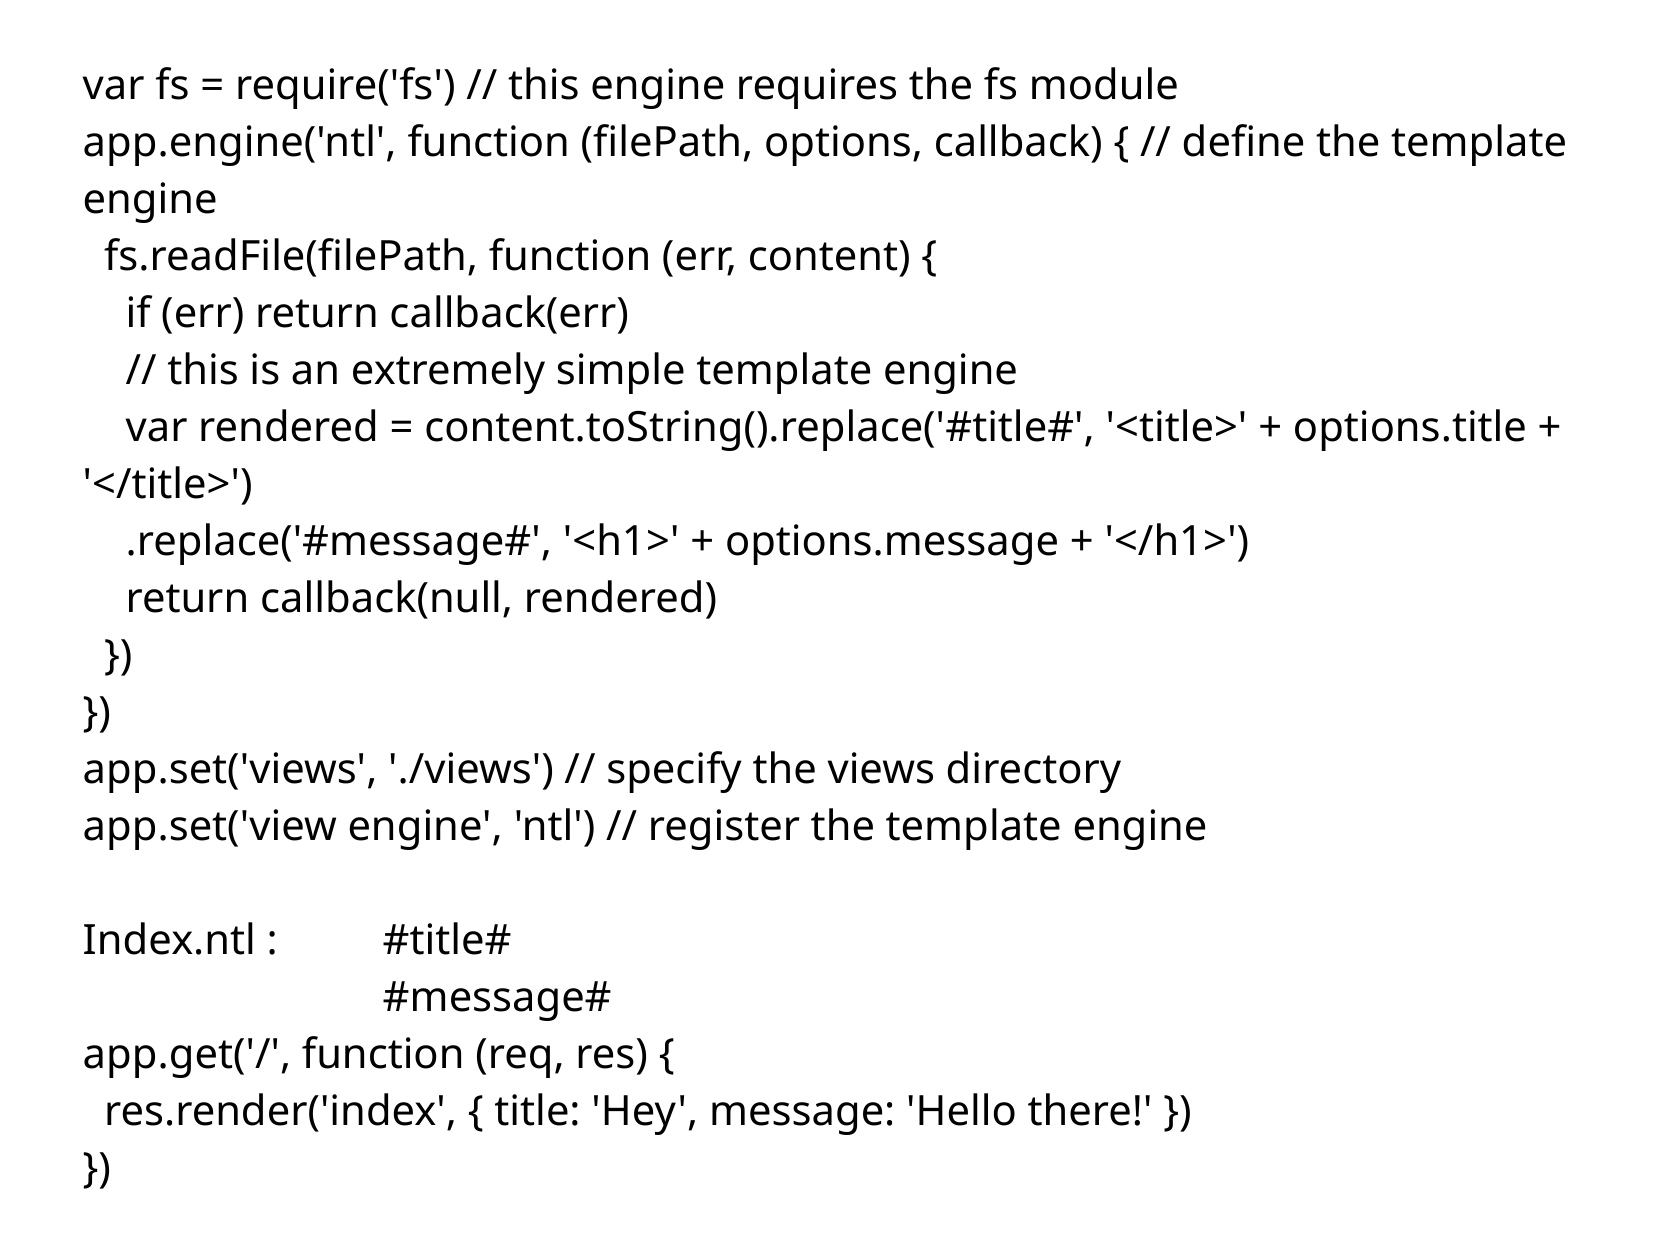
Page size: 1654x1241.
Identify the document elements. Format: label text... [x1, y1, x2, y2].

subtitle var fs = require('fs') // this engine requires the fs module app.engine('ntl', function (filePath, options, callback) { // define the template engine fs.readFile(filePath, function (err, content) { if (err) return callback(err) // this is an extremely simple template engine var rendered = content.toString().replace('#title#', '<title>' + options.title + '</title>') .replace('#message#', '<h1>' + options.message + '</h1>') return callback(null, rendered) }) }) app.set('views', './views') // specify the views directory app.set('view engine', 'ntl') // register the template engine Index.ntl : #title# #message# app.get('/', function (req, res) { res.render('index', { title: 'Hey', message: 'Hello there!' }) }) [82, 4, 1571, 1241]
